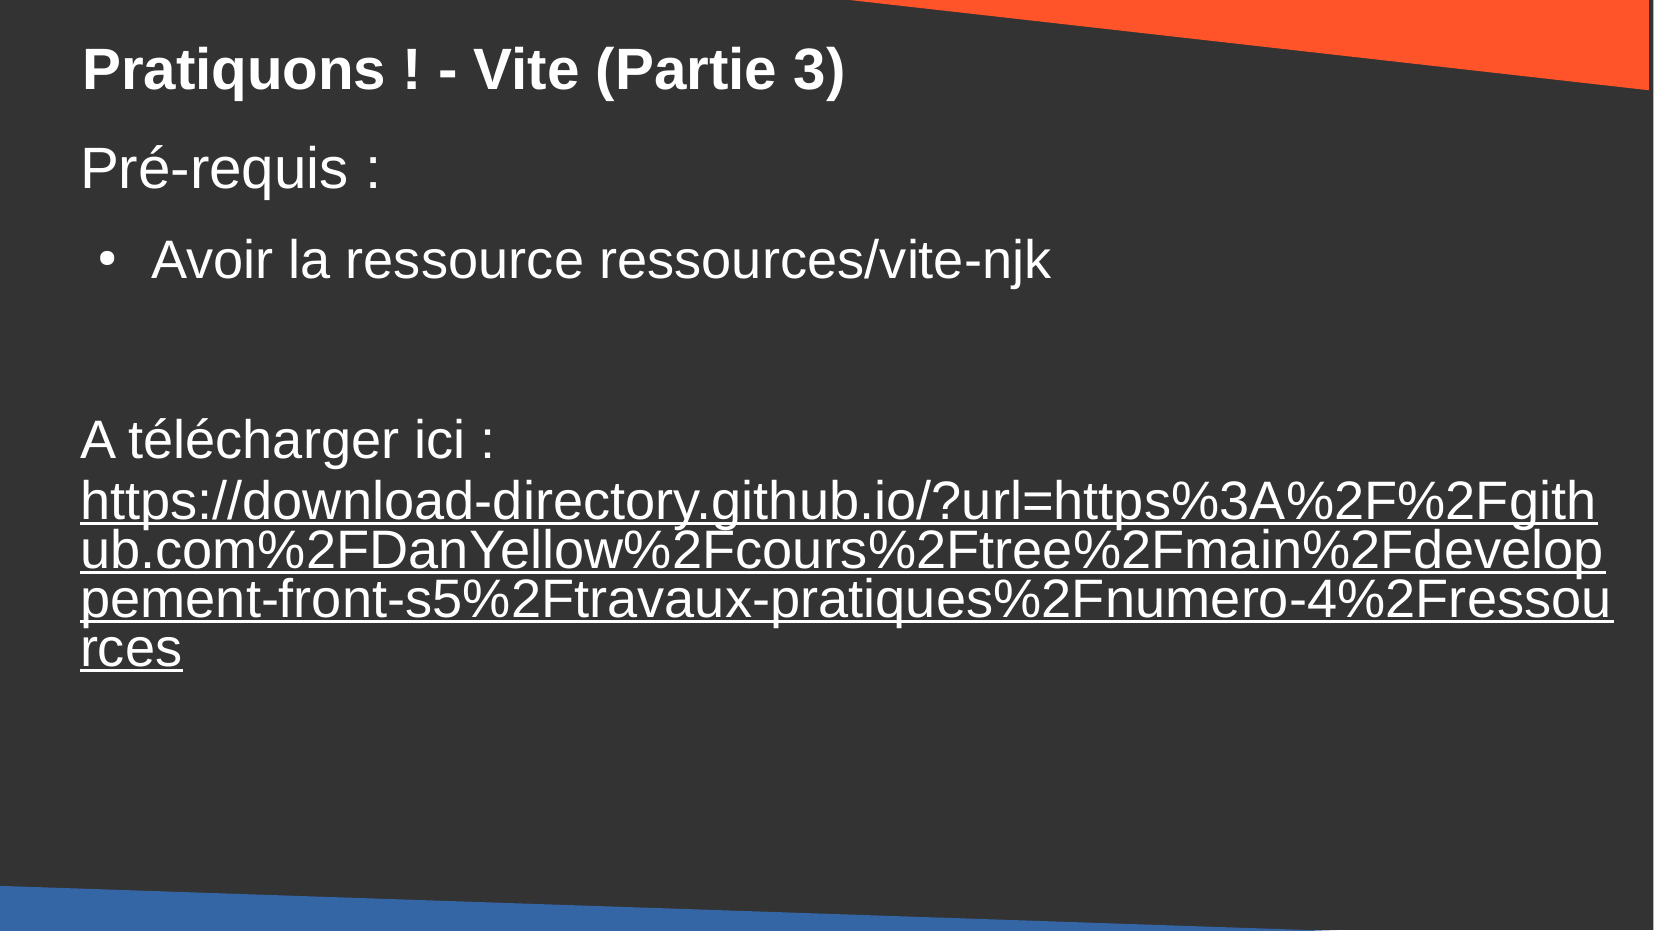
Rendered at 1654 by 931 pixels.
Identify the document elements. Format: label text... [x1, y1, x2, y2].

list Pré-requis : Avoir la ressource ressources/vite-njk A télécharger ici : https://download-directory.github.io/?url=https%3A%2F%2Fgithub.com%2FDanYellow%2Fcours%2Ftree%2Fmain%2Fdeveloppement-front-s5%2Ftravaux-pratiques%2Fnumero-4%2Fressources [80, 135, 1620, 721]
text_box [849, 0, 1649, 91]
text_box [0, 885, 1337, 931]
title Pratiquons ! - Vite (Partie 3) [82, 37, 1571, 114]
